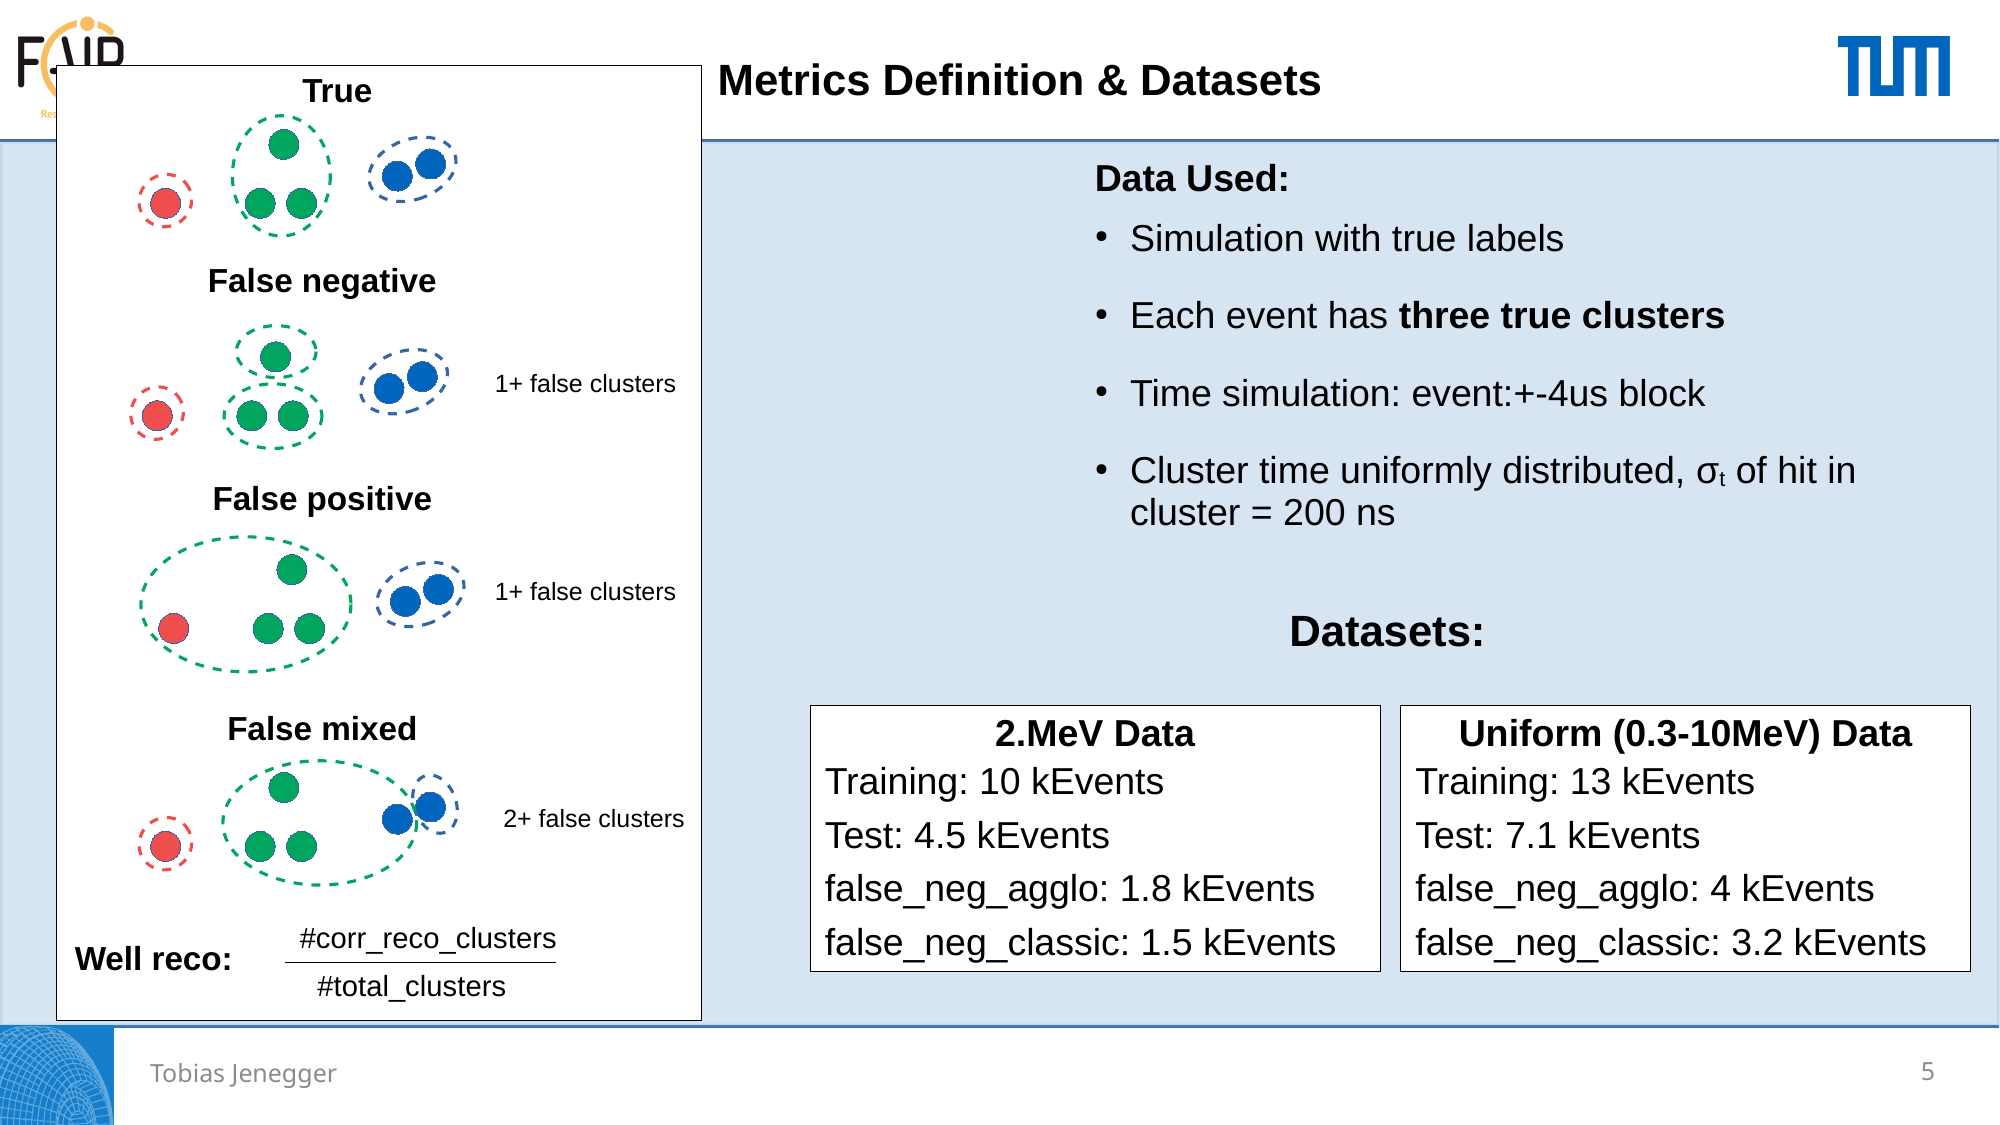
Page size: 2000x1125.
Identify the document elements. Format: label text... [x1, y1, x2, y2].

picture [1838, 36, 1950, 96]
text_box Well reco: [60, 933, 271, 986]
text_box #corr_reco_clusters [285, 915, 586, 962]
text_box 2+ false clusters [488, 797, 729, 841]
text_box True [165, 65, 511, 118]
text_box Metrics Definition & Datasets [285, 48, 1756, 112]
picture [0, 1025, 114, 1125]
text_box Datasets: [1065, 599, 1711, 664]
text_box False mixed [150, 703, 496, 756]
text_box 1+ false clusters [480, 570, 721, 613]
text_box #total_clusters [302, 962, 603, 1010]
text_box False positive [150, 473, 496, 526]
text_box Uniform (0.3-10MeV) Data Training: 13 kEvents Test: 7.1 kEvents false_neg_agglo: 4 kEvents false_neg_classic: 3.2 kEvents [1400, 705, 1971, 972]
text_box False negative [150, 254, 496, 307]
picture [15, 15, 142, 120]
text_box [56, 65, 702, 1021]
text_box Data Used: Simulation with true labels Each event has three true clusters Time simulation: event:+-4us block Cluster time uniformly distributed, σt of hit in cluster = 200 ns [1080, 149, 1891, 541]
text_box 1+ false clusters [480, 362, 721, 405]
text_box 2.MeV Data Training: 10 kEvents Test: 4.5 kEvents false_neg_agglo: 1.8 kEvents false_neg_classic: 1.5 kEvents [810, 705, 1381, 972]
